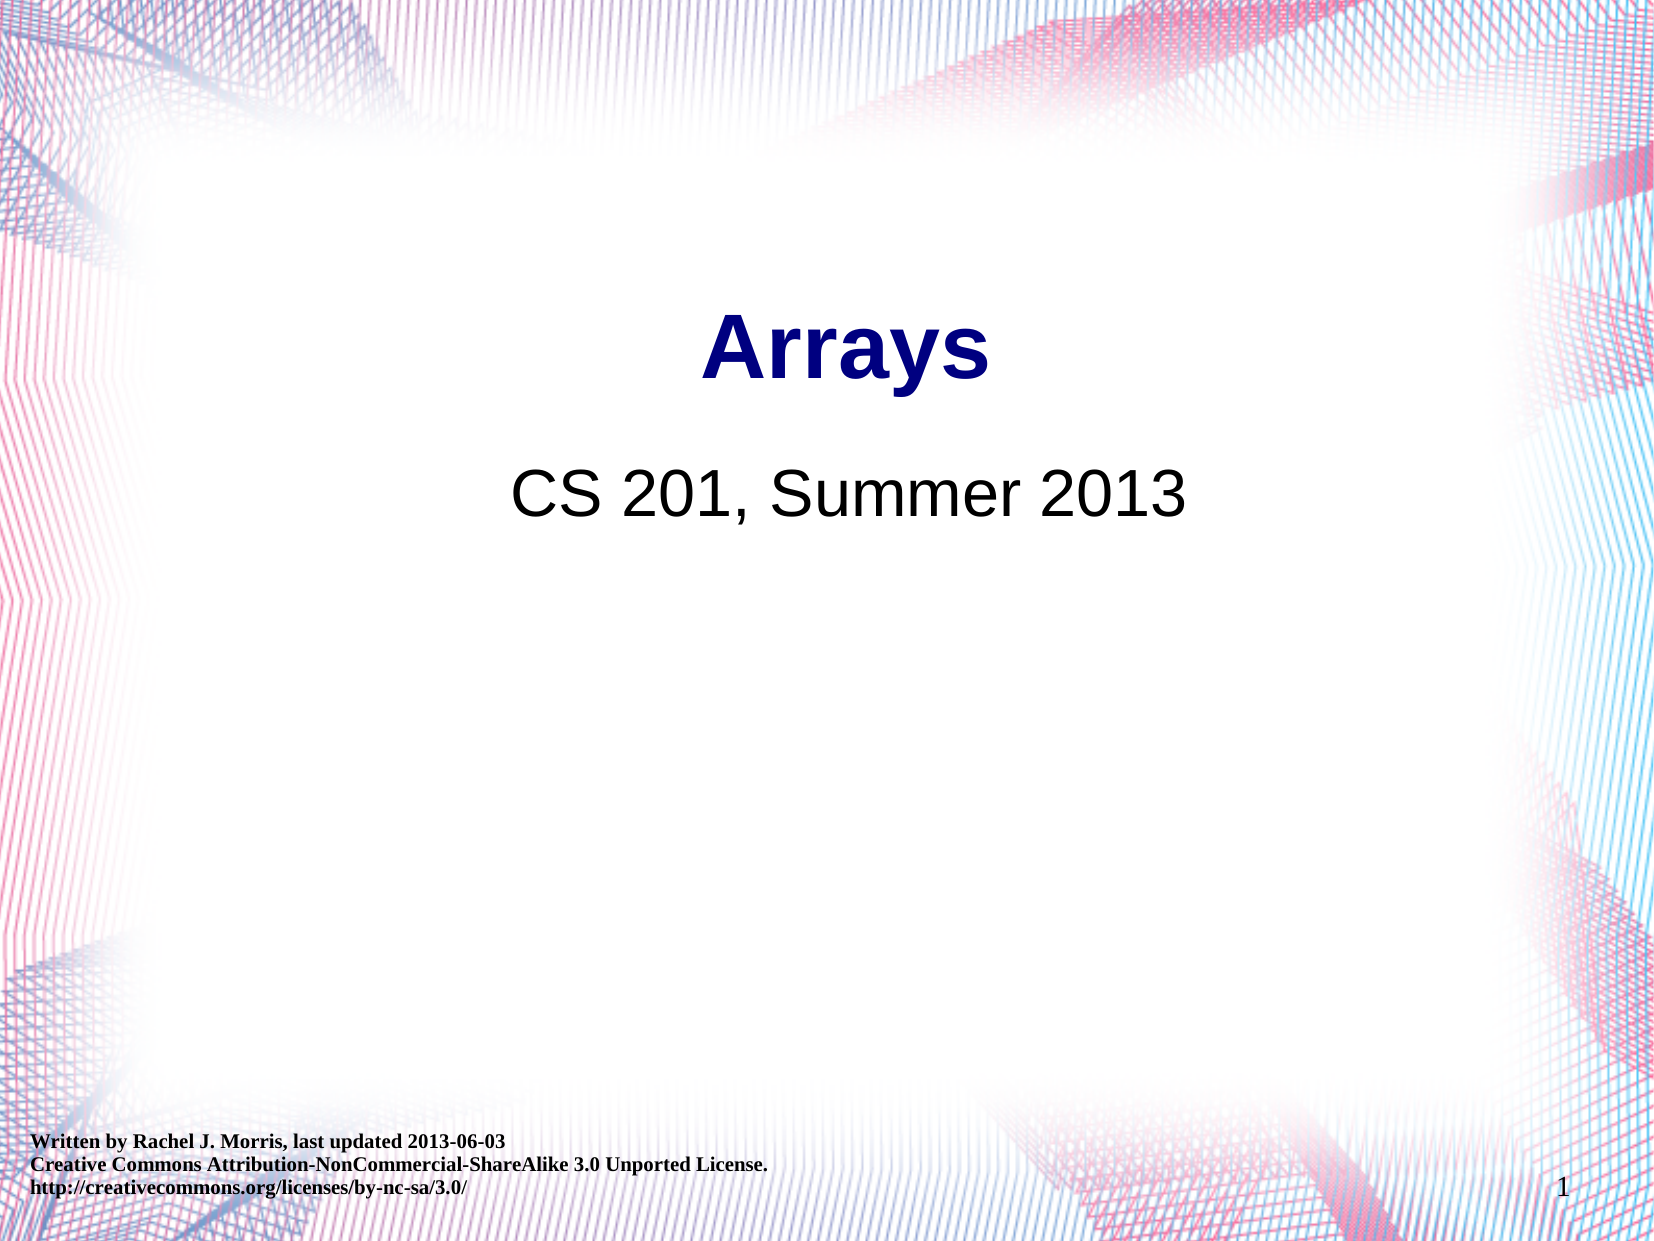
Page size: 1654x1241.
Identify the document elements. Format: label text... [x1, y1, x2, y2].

title Arrays [101, 242, 1591, 451]
text_box CS 201, Summer 2013 [123, 438, 1576, 548]
picture [0, 0, 1654, 1241]
